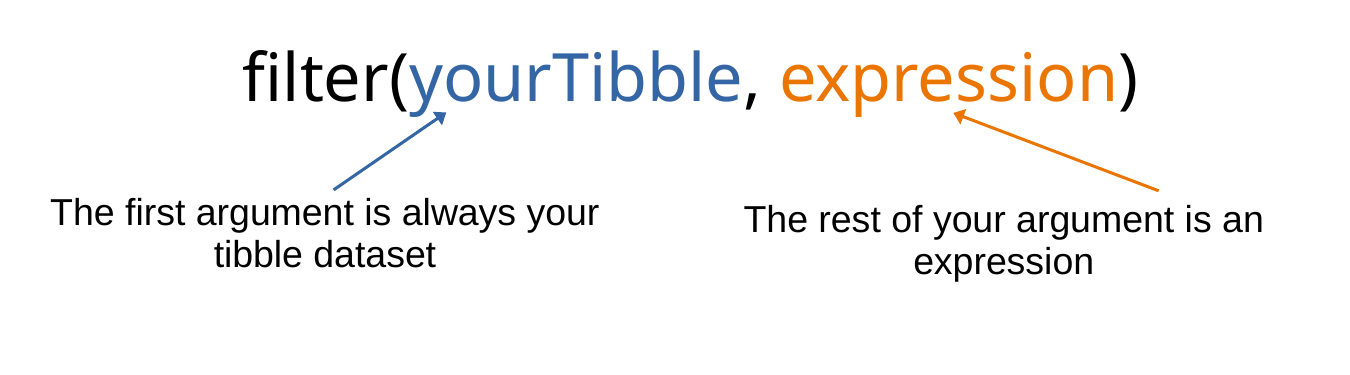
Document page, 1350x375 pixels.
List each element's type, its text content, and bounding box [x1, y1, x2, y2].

subtitle filter(yourTibble, expression) [0, 0, 1350, 170]
text_box The rest of your argument is an expression [685, 190, 1323, 332]
text_box The first argument is always your tibble dataset [6, 183, 644, 297]
